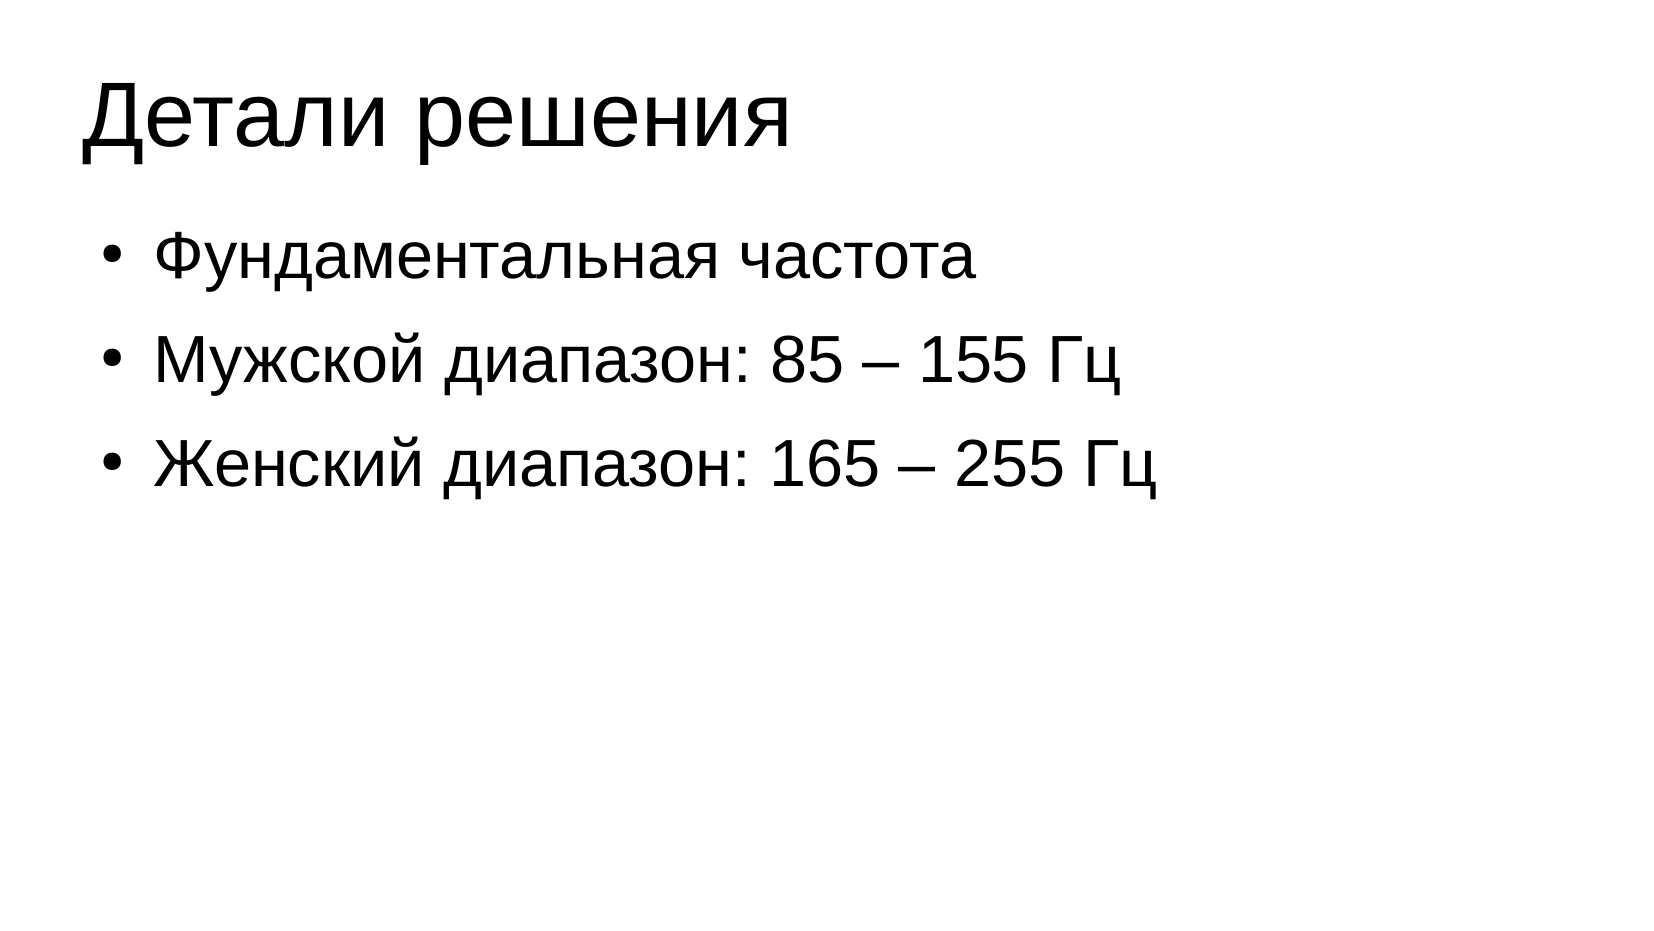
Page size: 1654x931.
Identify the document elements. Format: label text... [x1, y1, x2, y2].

list Фундаментальная частота Мужской диапазон: 85 – 155 Гц Женский диапазон: 165 – 255 Гц [82, 217, 1571, 758]
title Детали решения [82, 37, 1571, 193]
